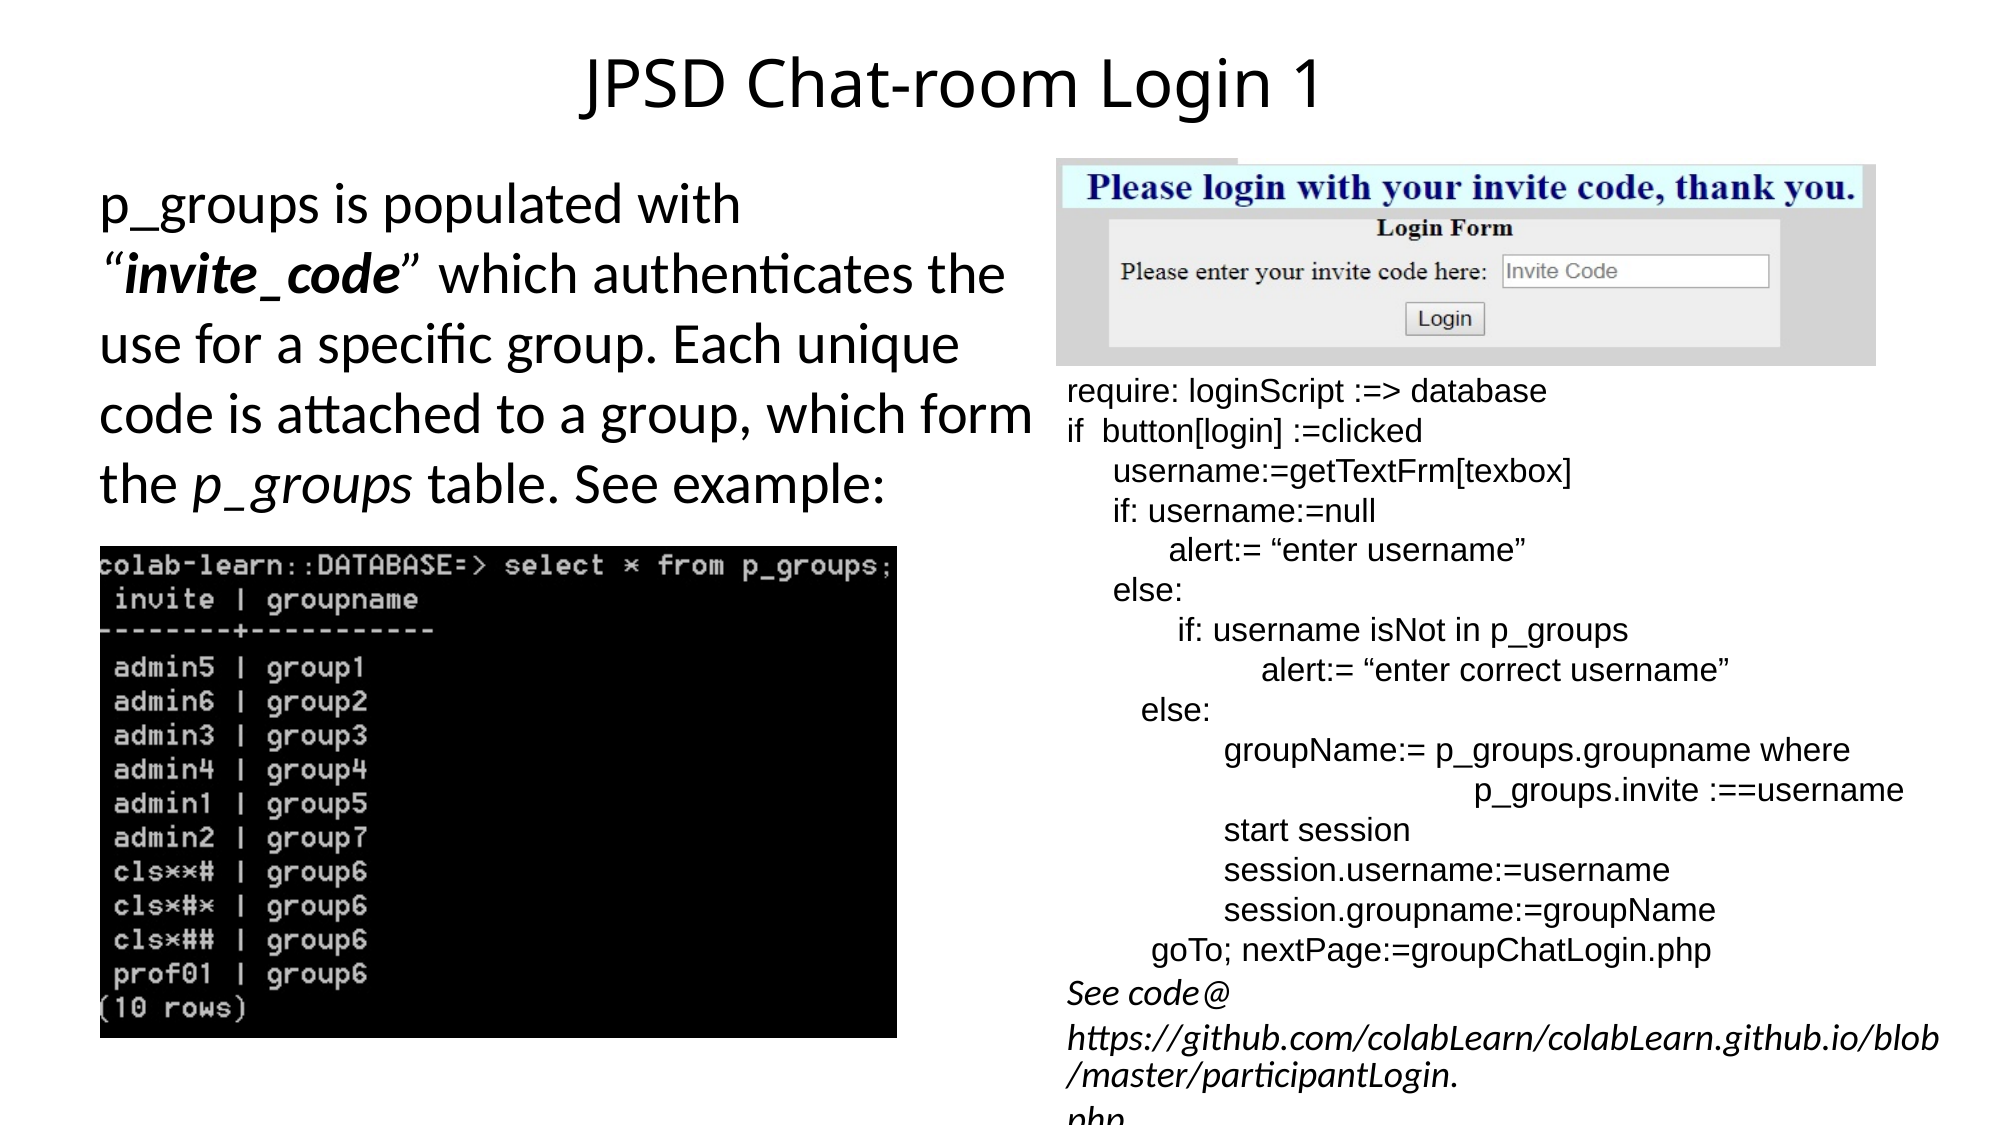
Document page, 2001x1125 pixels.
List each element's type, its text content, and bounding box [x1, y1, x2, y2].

picture [1056, 158, 1876, 361]
text_box require: loginScript :=> database if button[login] :=clicked username:=getTextFrm[texbox] if: username:=null alert:= “enter username” else: if: username isNot in p_groups alert:= “enter correct username” else: groupName:= p_groups.groupname where p_groups.invite :==username start session session.username:=username session.groupname:=groupName goTo; nextPage:=groupChatLogin.php See code@ https://github.com/colabLearn/colabLearn.github.io/blob/master/participantLogin.php [1051, 361, 1964, 1125]
title JPSD Chat-room Login 1 [94, 32, 1820, 140]
picture [100, 546, 897, 1038]
text_box p_groups is populated with “invite_code” which authenticates the use for a specific group. Each unique code is attached to a group, which form the p_groups table. See example: [85, 158, 1056, 527]
